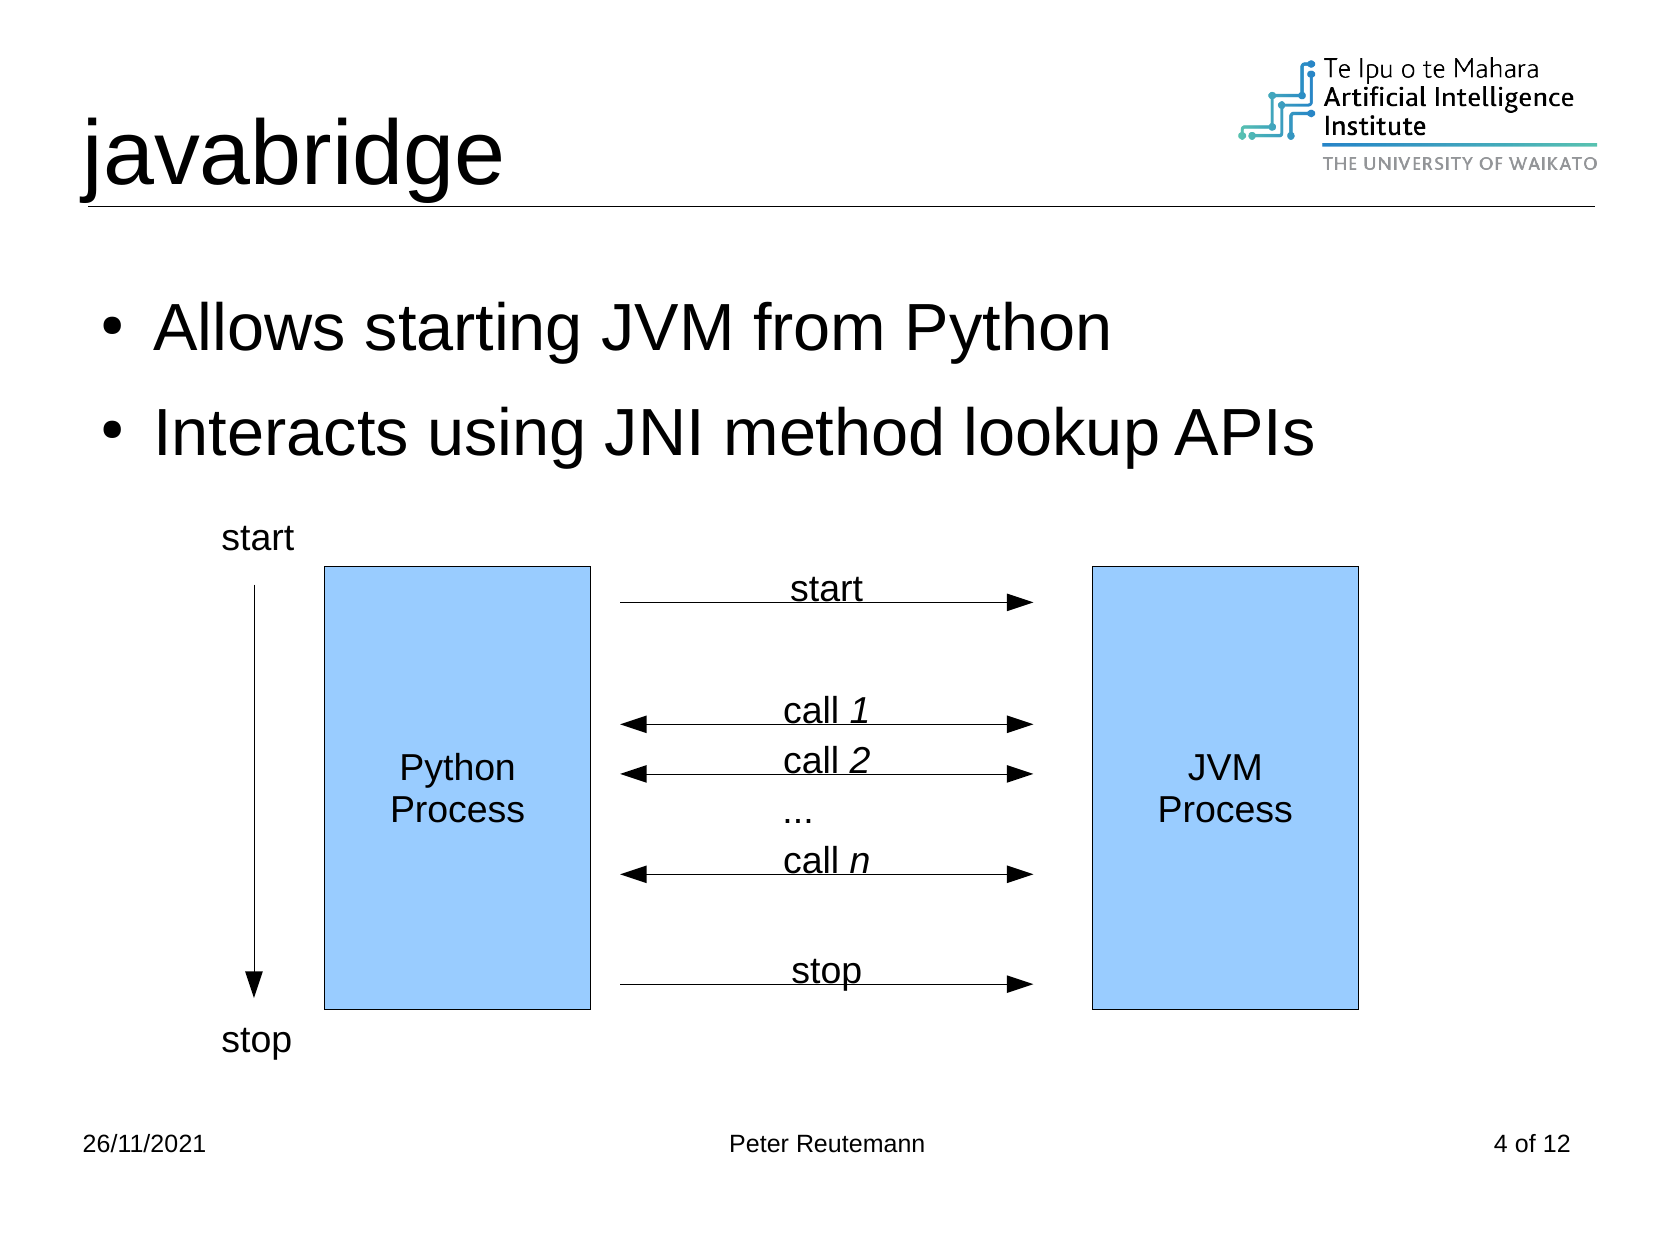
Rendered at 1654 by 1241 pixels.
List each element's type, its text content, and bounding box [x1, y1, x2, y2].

text_box JVM Process [1092, 566, 1359, 1010]
text_box stop [206, 1011, 308, 1069]
title javabridge [82, 49, 1571, 257]
text_box start [206, 509, 310, 567]
picture [1571, 53, 1601, 172]
text_box ... [767, 781, 829, 839]
text_box Python Process [324, 566, 591, 1010]
list Allows starting JVM from Python Interacts using JNI method lookup APIs [82, 290, 1571, 1010]
